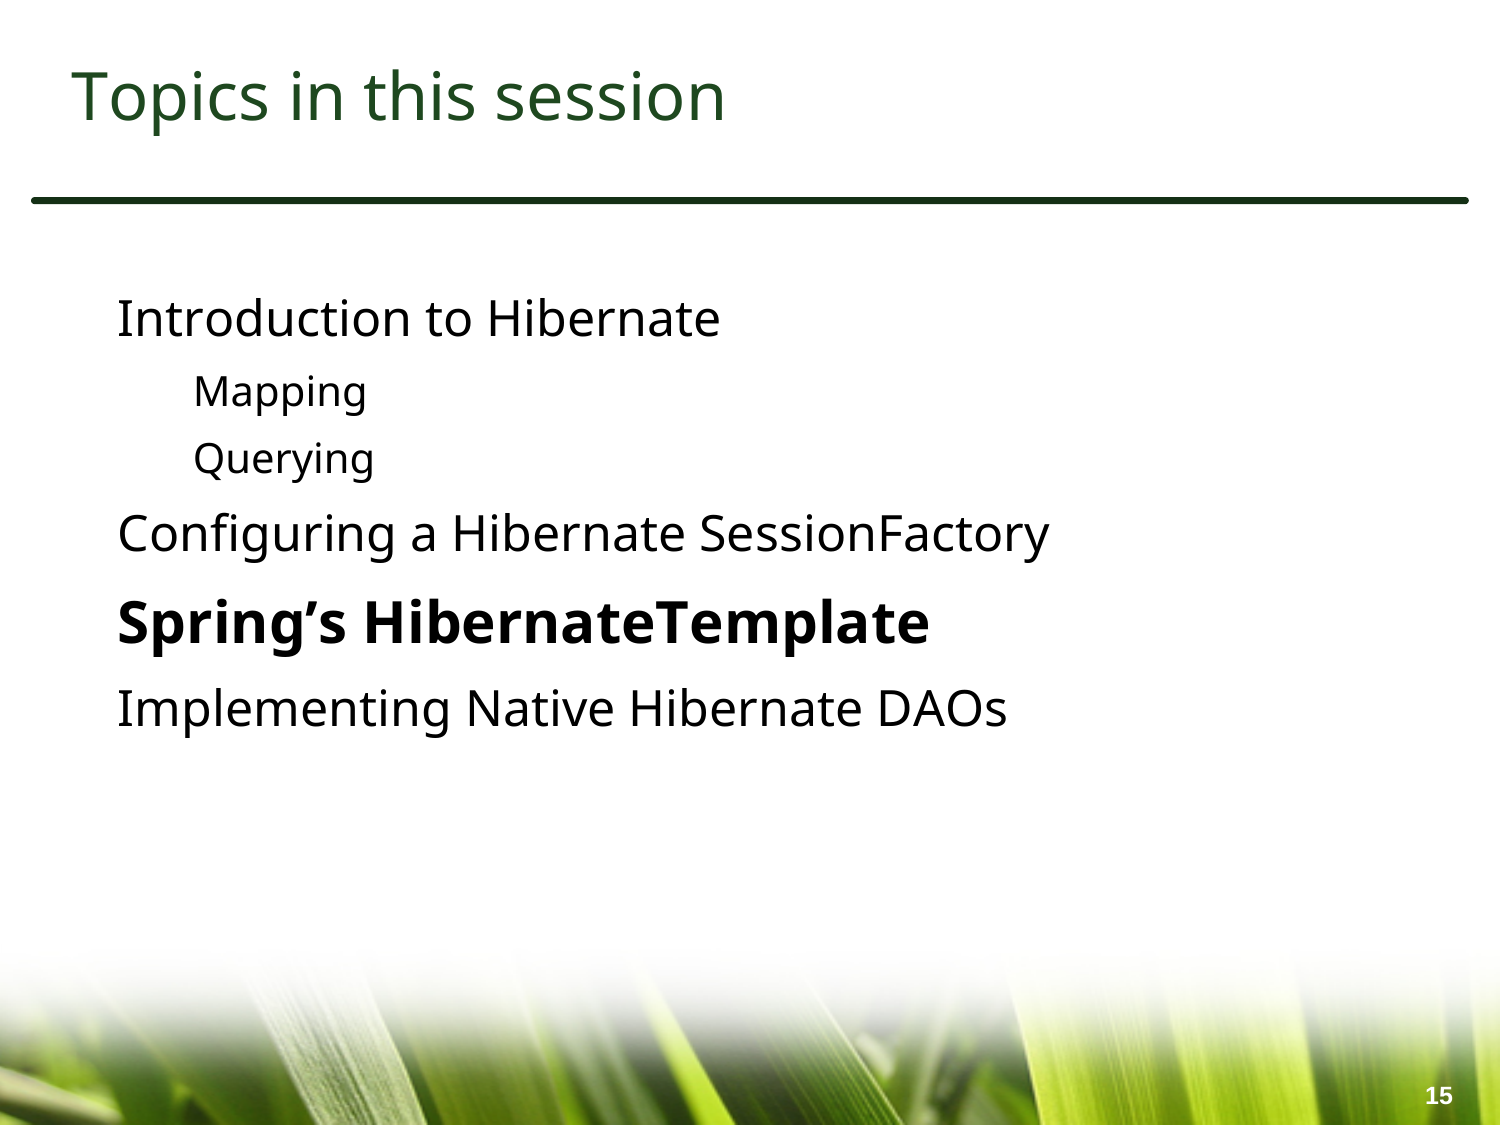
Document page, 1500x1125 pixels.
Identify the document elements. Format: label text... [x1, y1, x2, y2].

list Introduction to Hibernate Mapping Querying Configuring a Hibernate SessionFactory Spring’s HibernateTemplate Implementing Native Hibernate DAOs [103, 275, 1394, 938]
picture [0, 944, 1500, 1125]
title Topics in this session [56, 13, 1089, 176]
